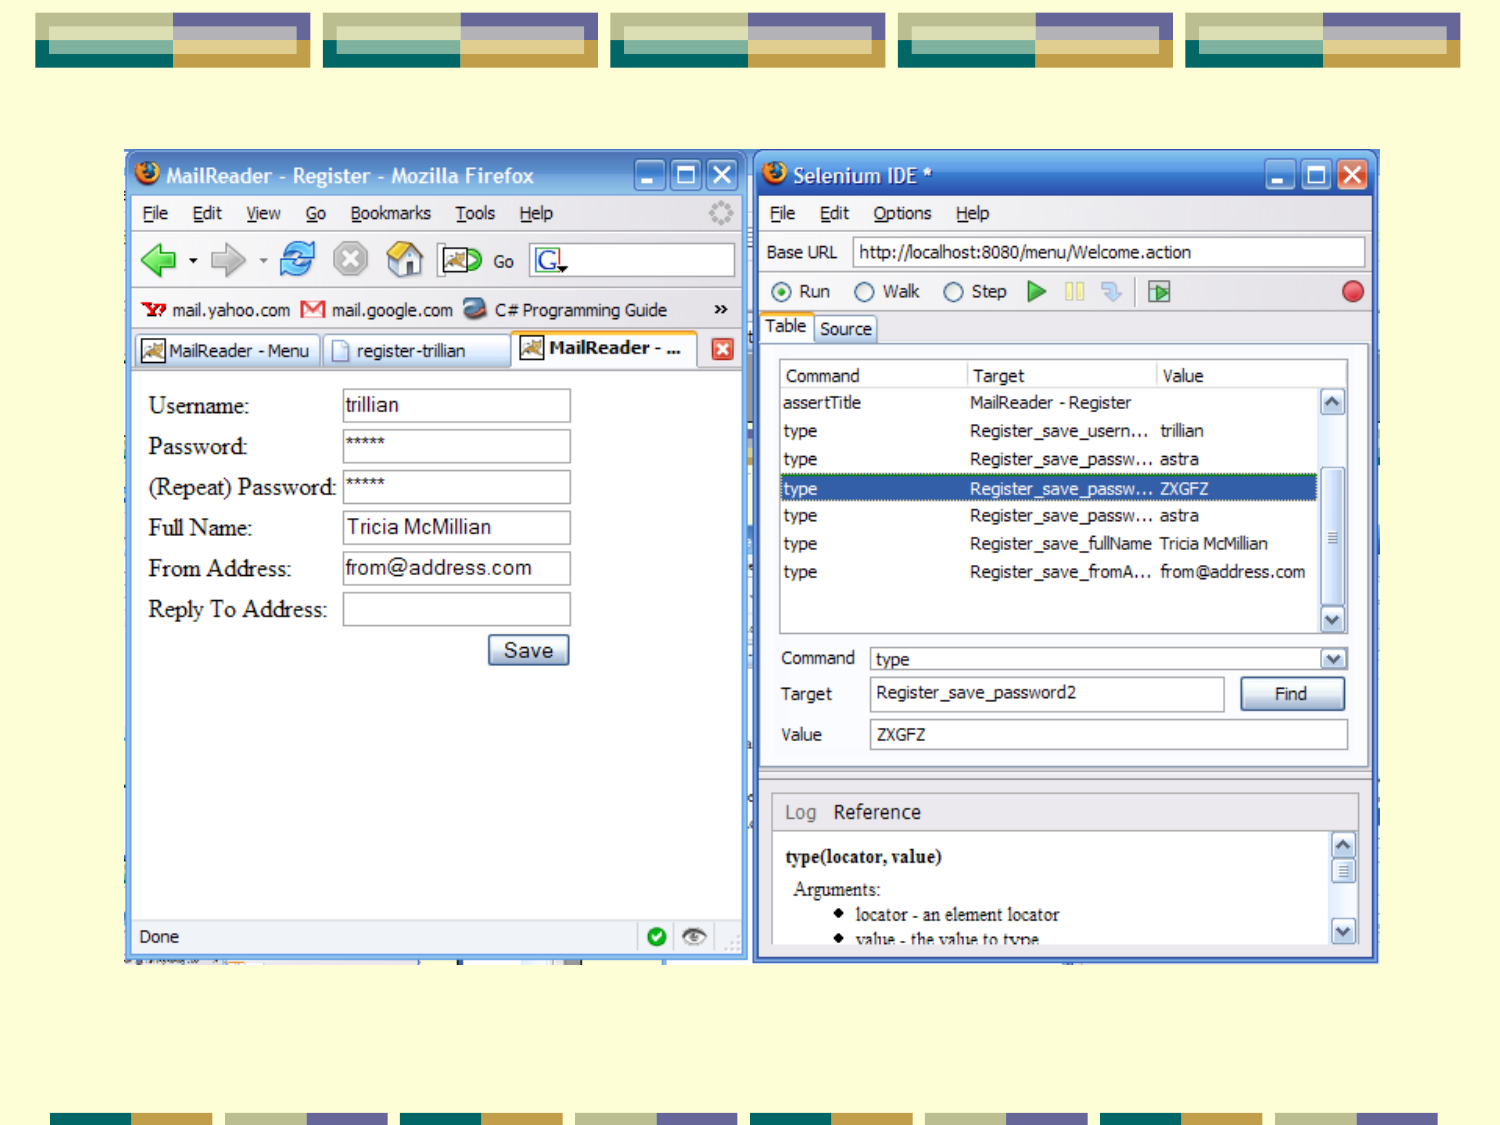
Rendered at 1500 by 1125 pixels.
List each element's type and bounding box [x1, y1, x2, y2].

picture [124, 149, 1380, 965]
